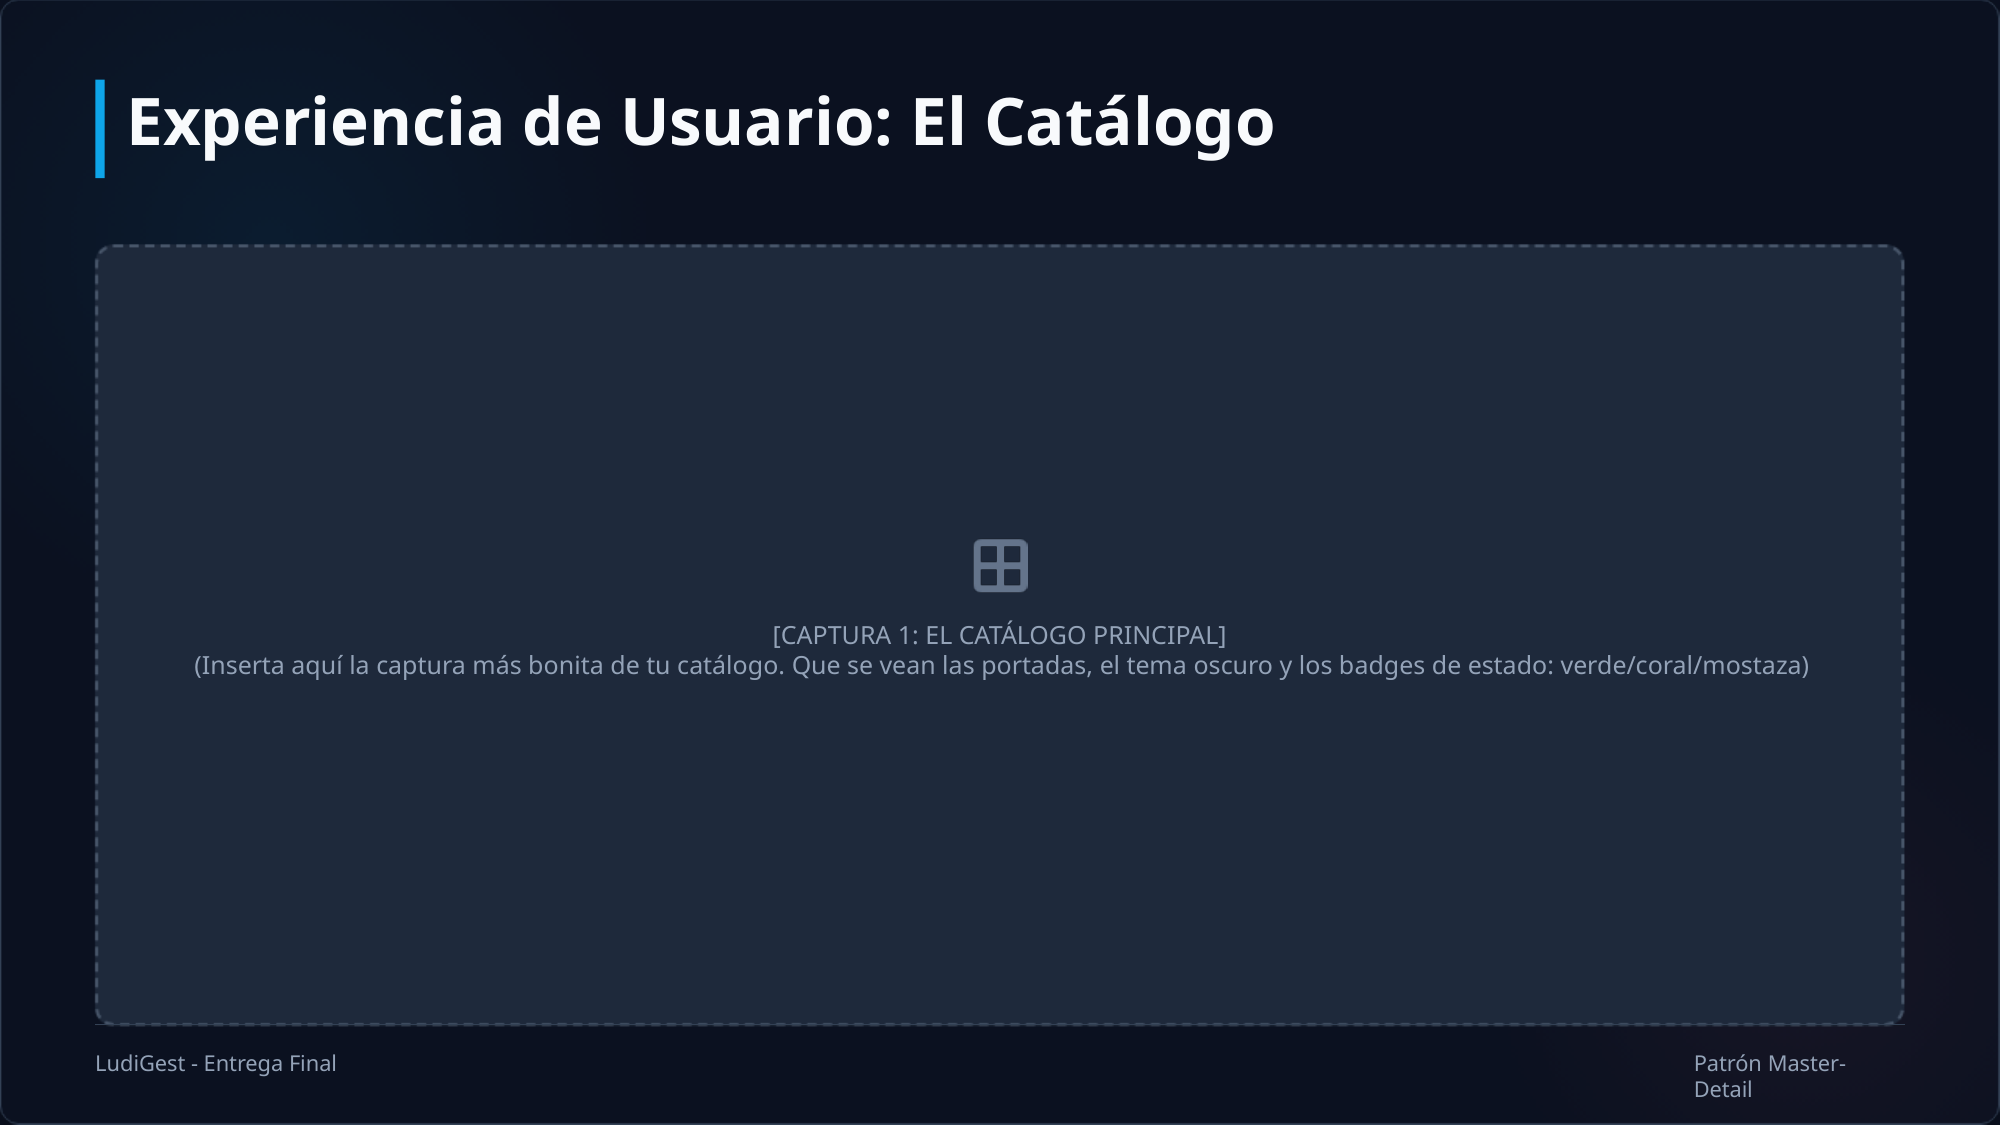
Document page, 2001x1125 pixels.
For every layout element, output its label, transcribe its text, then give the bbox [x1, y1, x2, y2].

text_box Experiencia de Usuario: El Catálogo [126, 79, 1994, 159]
text_box Patrón Master-Detail [1693, 1049, 1905, 1103]
text_box [95, 79, 105, 179]
picture [0, 0, 2000, 1125]
text_box LudiGest - Entrega Final [95, 1049, 341, 1077]
text_box [CAPTURA 1: EL CATÁLOGO PRINCIPAL] (Inserta aquí la captura más bonita de tu catálogo. Que se vean las portadas, el tema oscuro y los badges de estado: verde/coral/mostaza) [95, 619, 1905, 680]
